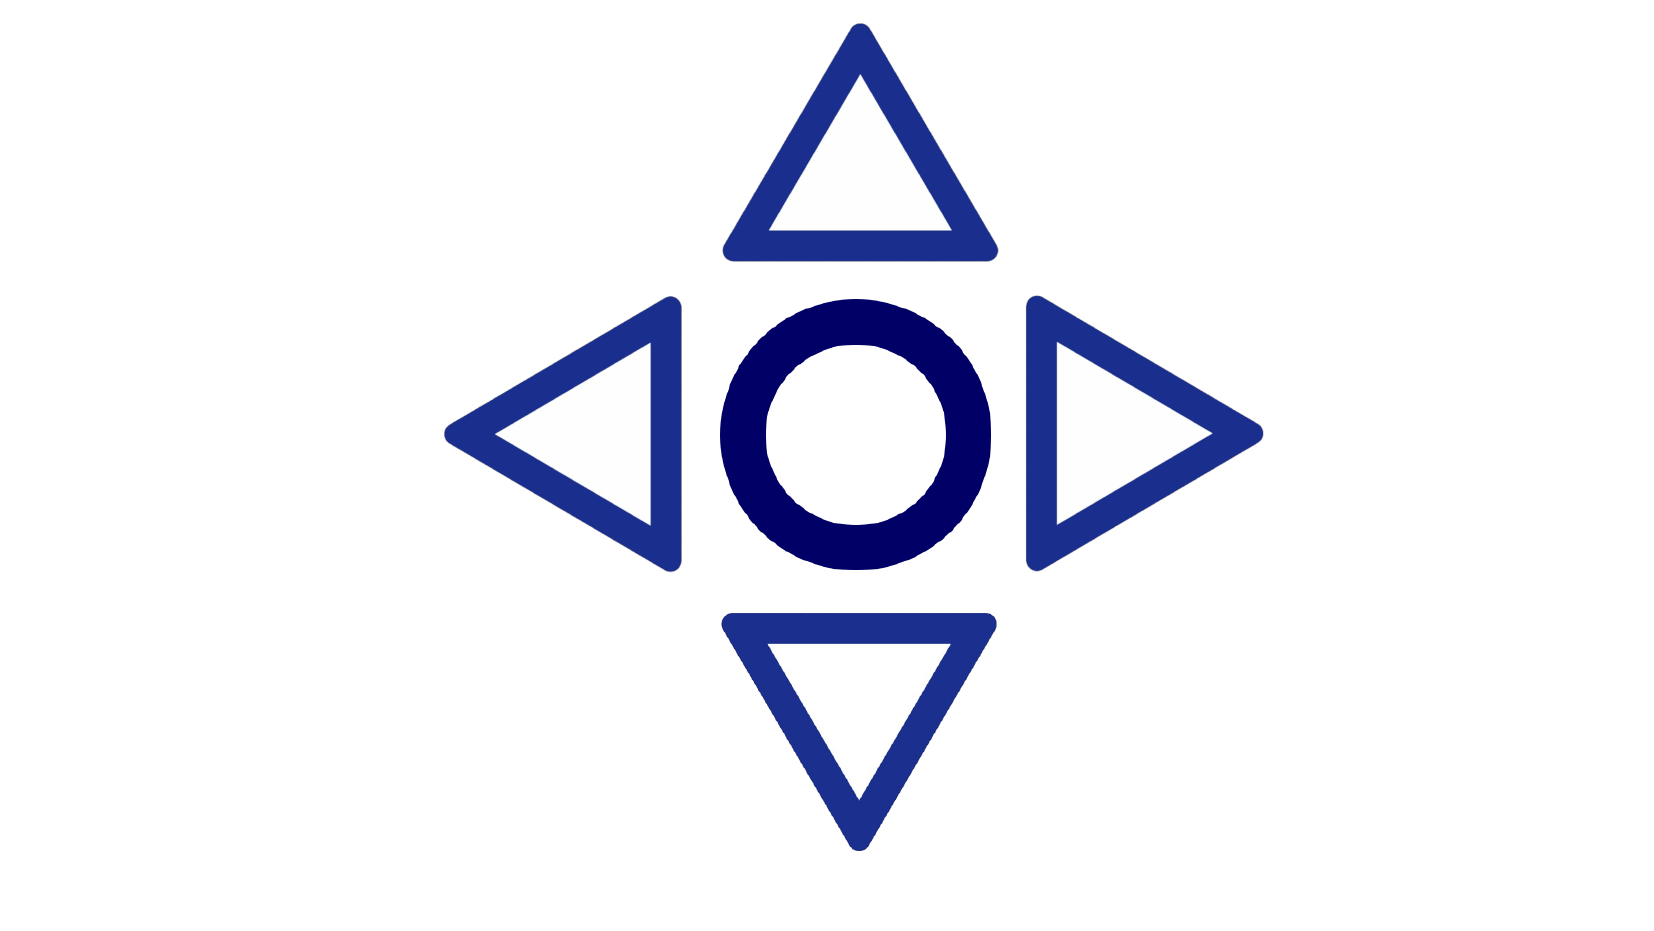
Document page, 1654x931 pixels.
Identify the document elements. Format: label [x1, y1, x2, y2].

picture [1012, 281, 1287, 586]
picture [420, 282, 695, 586]
picture [708, 0, 1012, 275]
picture [707, 599, 1011, 875]
picture [720, 299, 991, 571]
